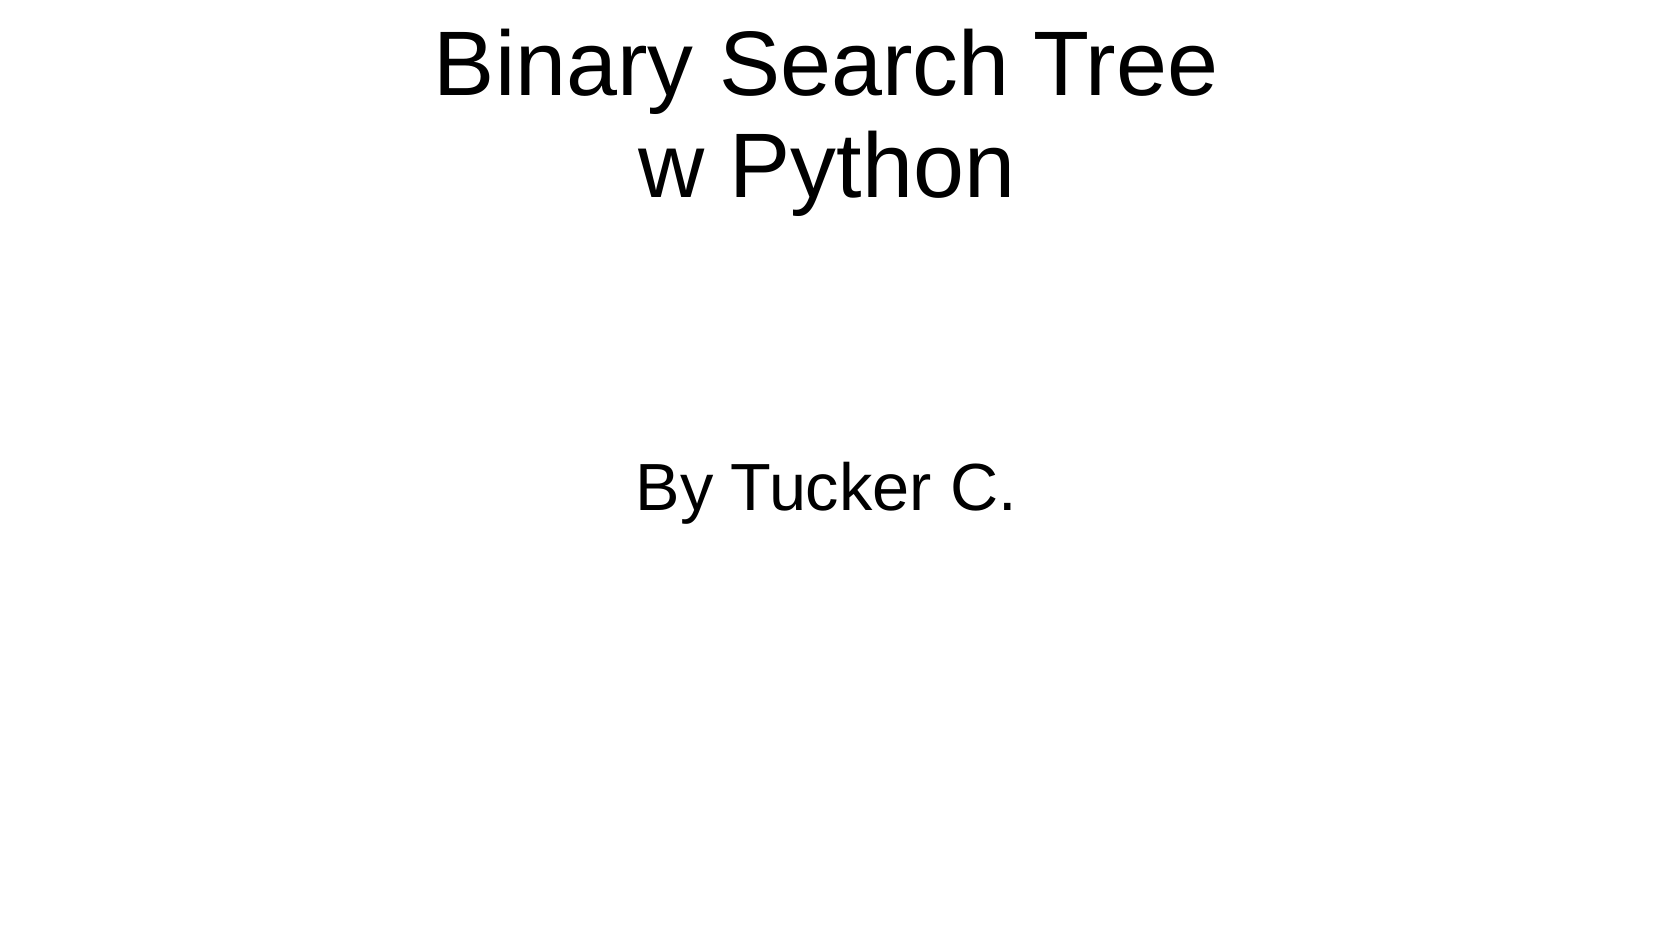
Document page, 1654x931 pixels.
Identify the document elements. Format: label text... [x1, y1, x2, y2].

subtitle By Tucker C. [82, 217, 1571, 758]
title Binary Search Tree w Python [82, 12, 1571, 217]
